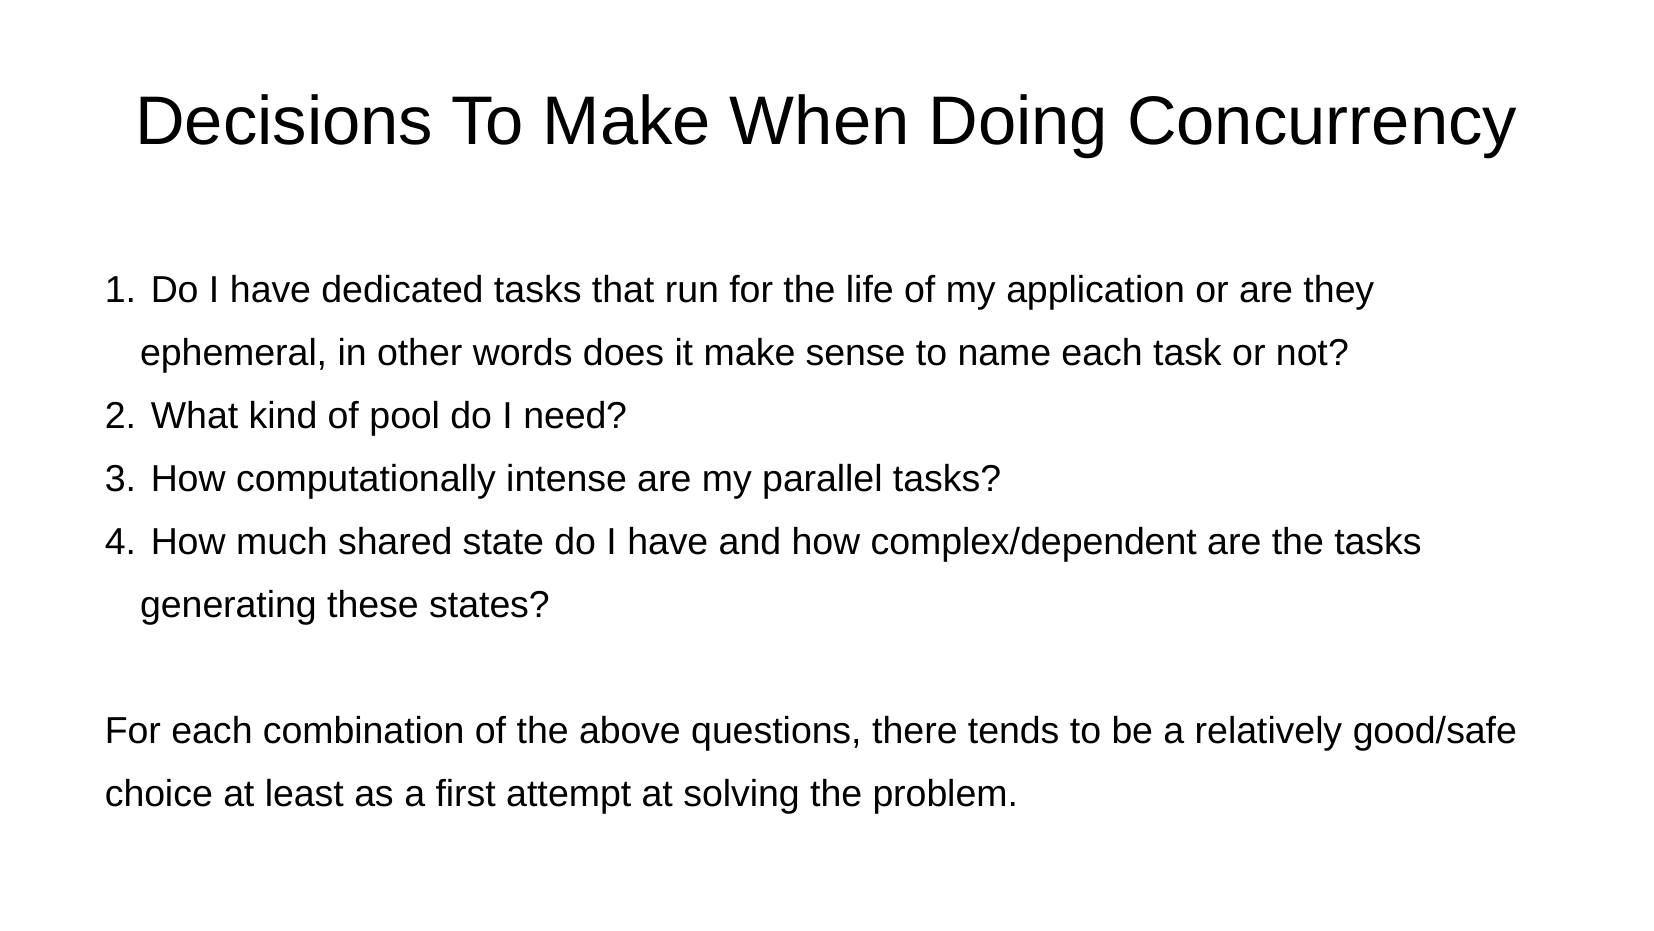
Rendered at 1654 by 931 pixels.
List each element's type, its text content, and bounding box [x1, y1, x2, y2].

title Decisions To Make When Doing Concurrency [82, 42, 1571, 199]
text_box Do I have dedicated tasks that run for the life of my application or are they ephemeral, in other words does it make sense to name each task or not? What kind of pool do I need? How computationally intense are my parallel tasks? How much shared state do I have and how complex/dependent are the tasks generating these states? For each combination of the above questions, there tends to be a relatively good/safe choice at least as a first attempt at solving the problem. [90, 240, 1561, 864]
